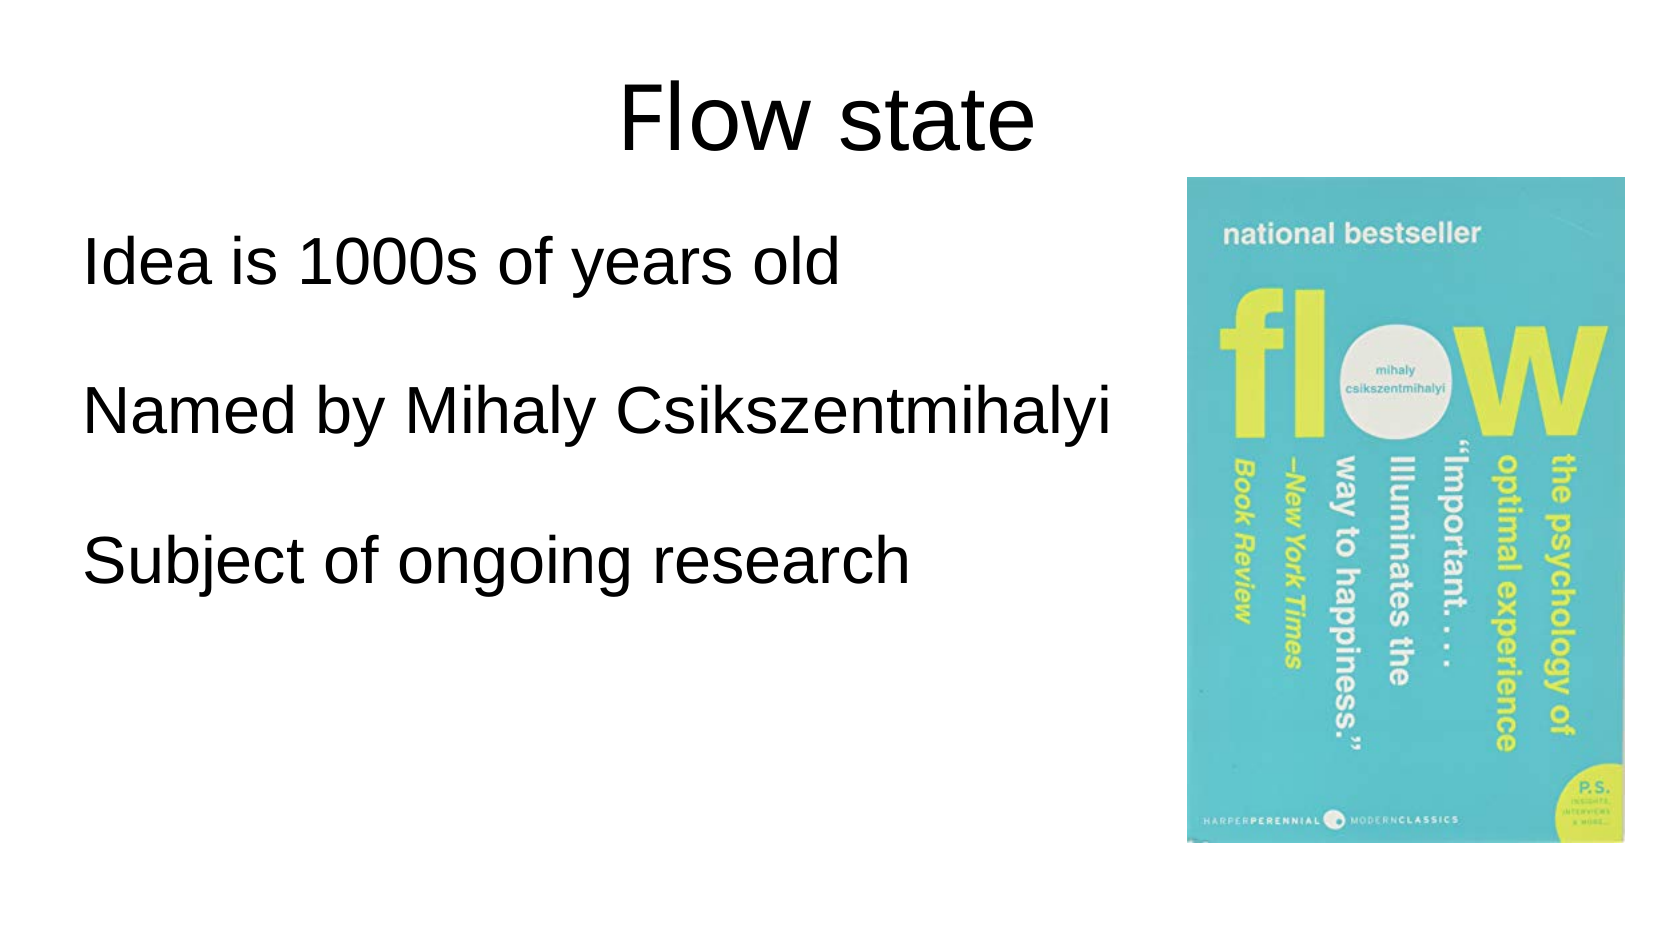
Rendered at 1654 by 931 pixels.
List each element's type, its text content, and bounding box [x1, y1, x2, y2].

picture [1187, 177, 1625, 843]
title Flow state [82, 37, 1571, 193]
subtitle Idea is 1000s of years old Named by Mihaly Csikszentmihalyi Subject of ongoing research [82, 223, 1187, 822]
